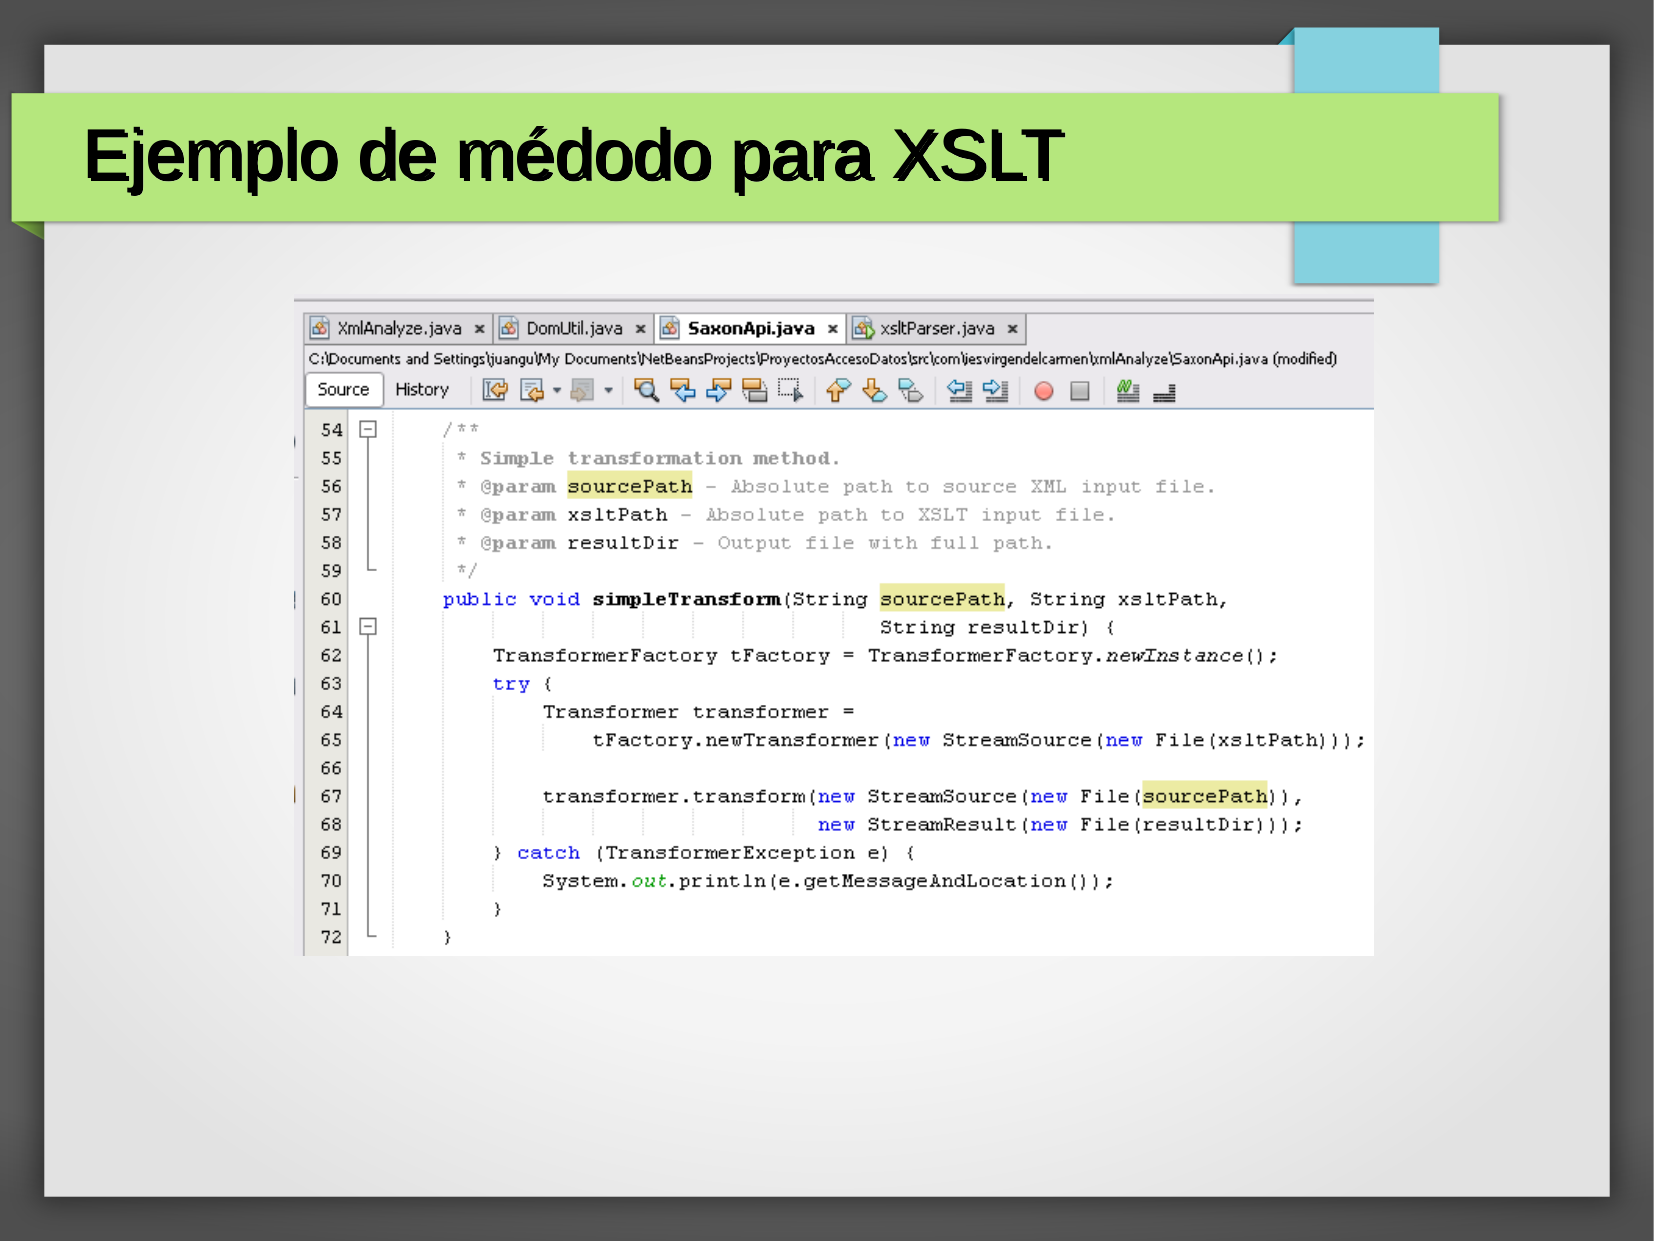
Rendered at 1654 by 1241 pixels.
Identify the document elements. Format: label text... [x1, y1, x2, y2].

title Ejemplo de médodo para XSLT [82, 94, 1264, 213]
picture [0, 0, 1654, 1241]
